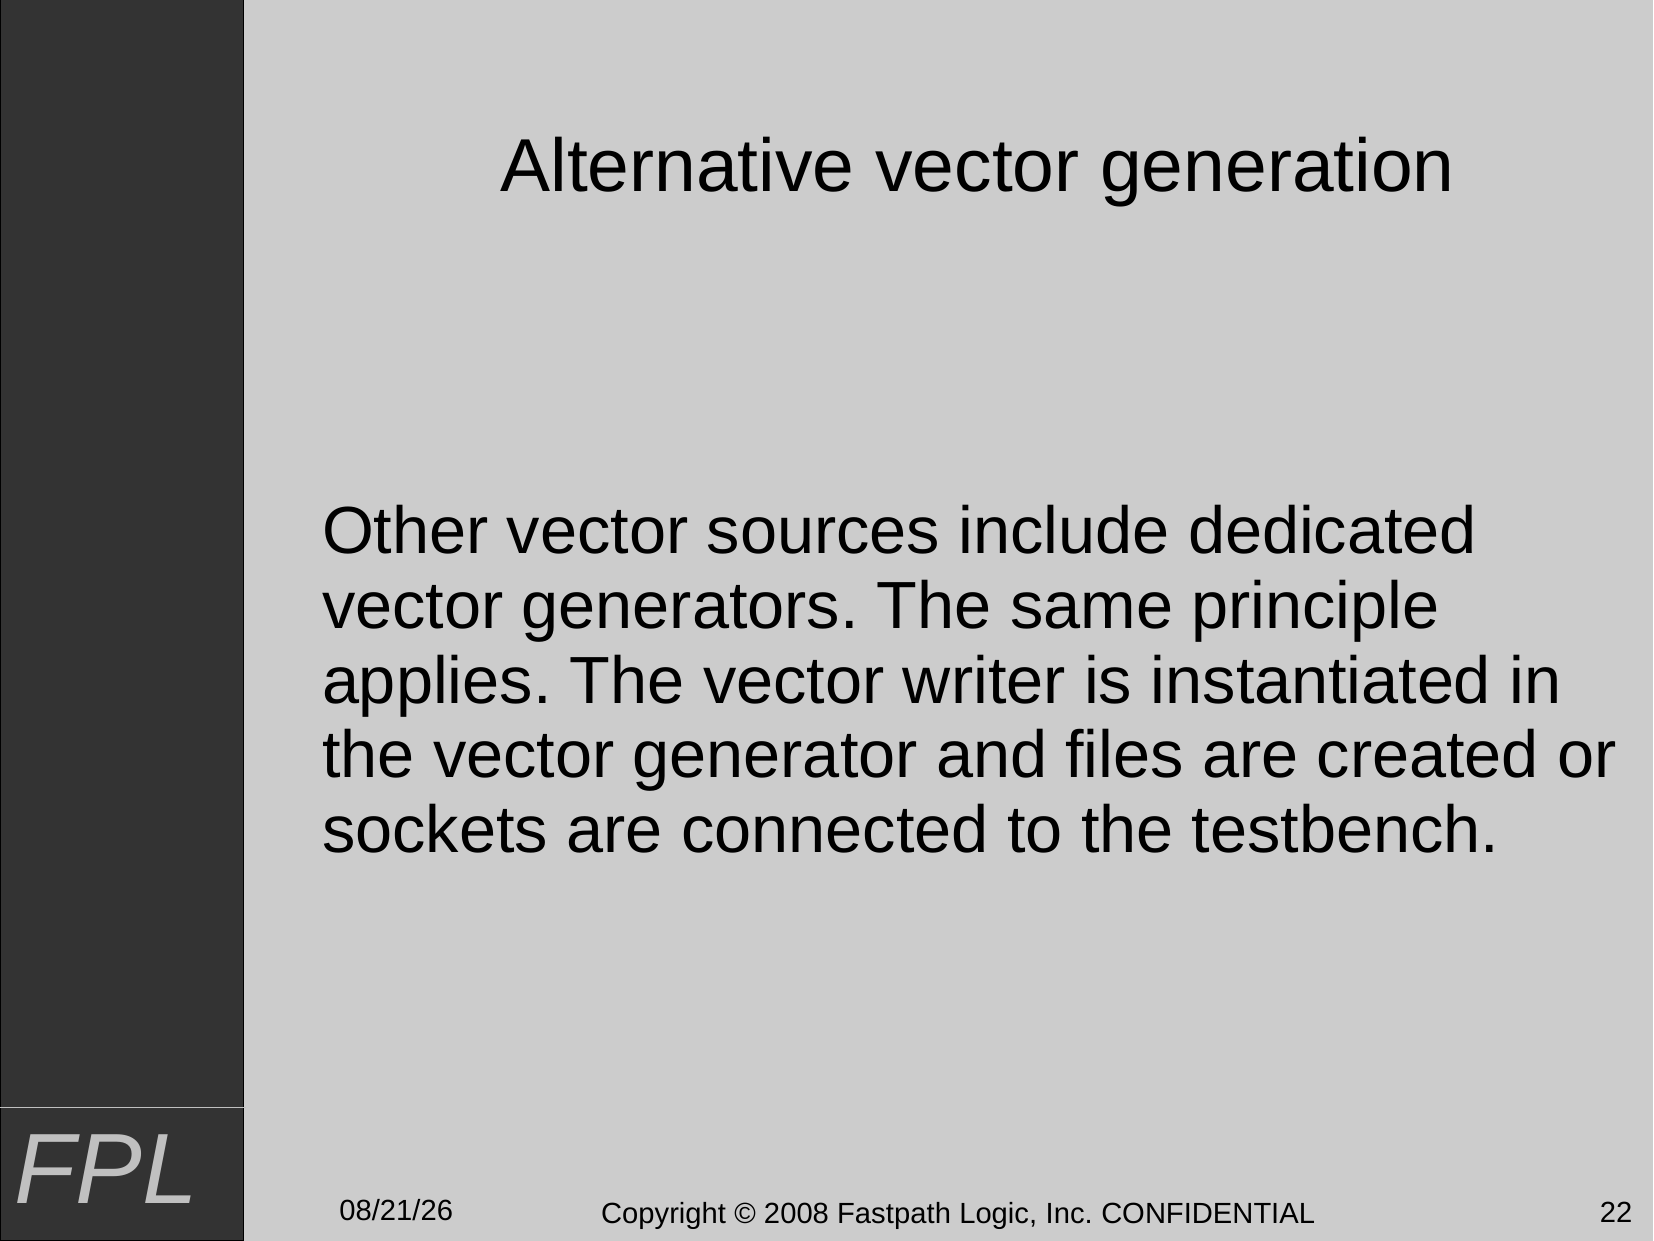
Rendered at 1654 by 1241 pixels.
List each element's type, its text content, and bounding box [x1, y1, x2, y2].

subtitle Other vector sources include dedicated vector generators. The same principle applies. The vector writer is instantiated in the vector generator and files are created or sockets are connected to the testbench. [322, 272, 1634, 1179]
title Alternative vector generation [426, 57, 1529, 272]
